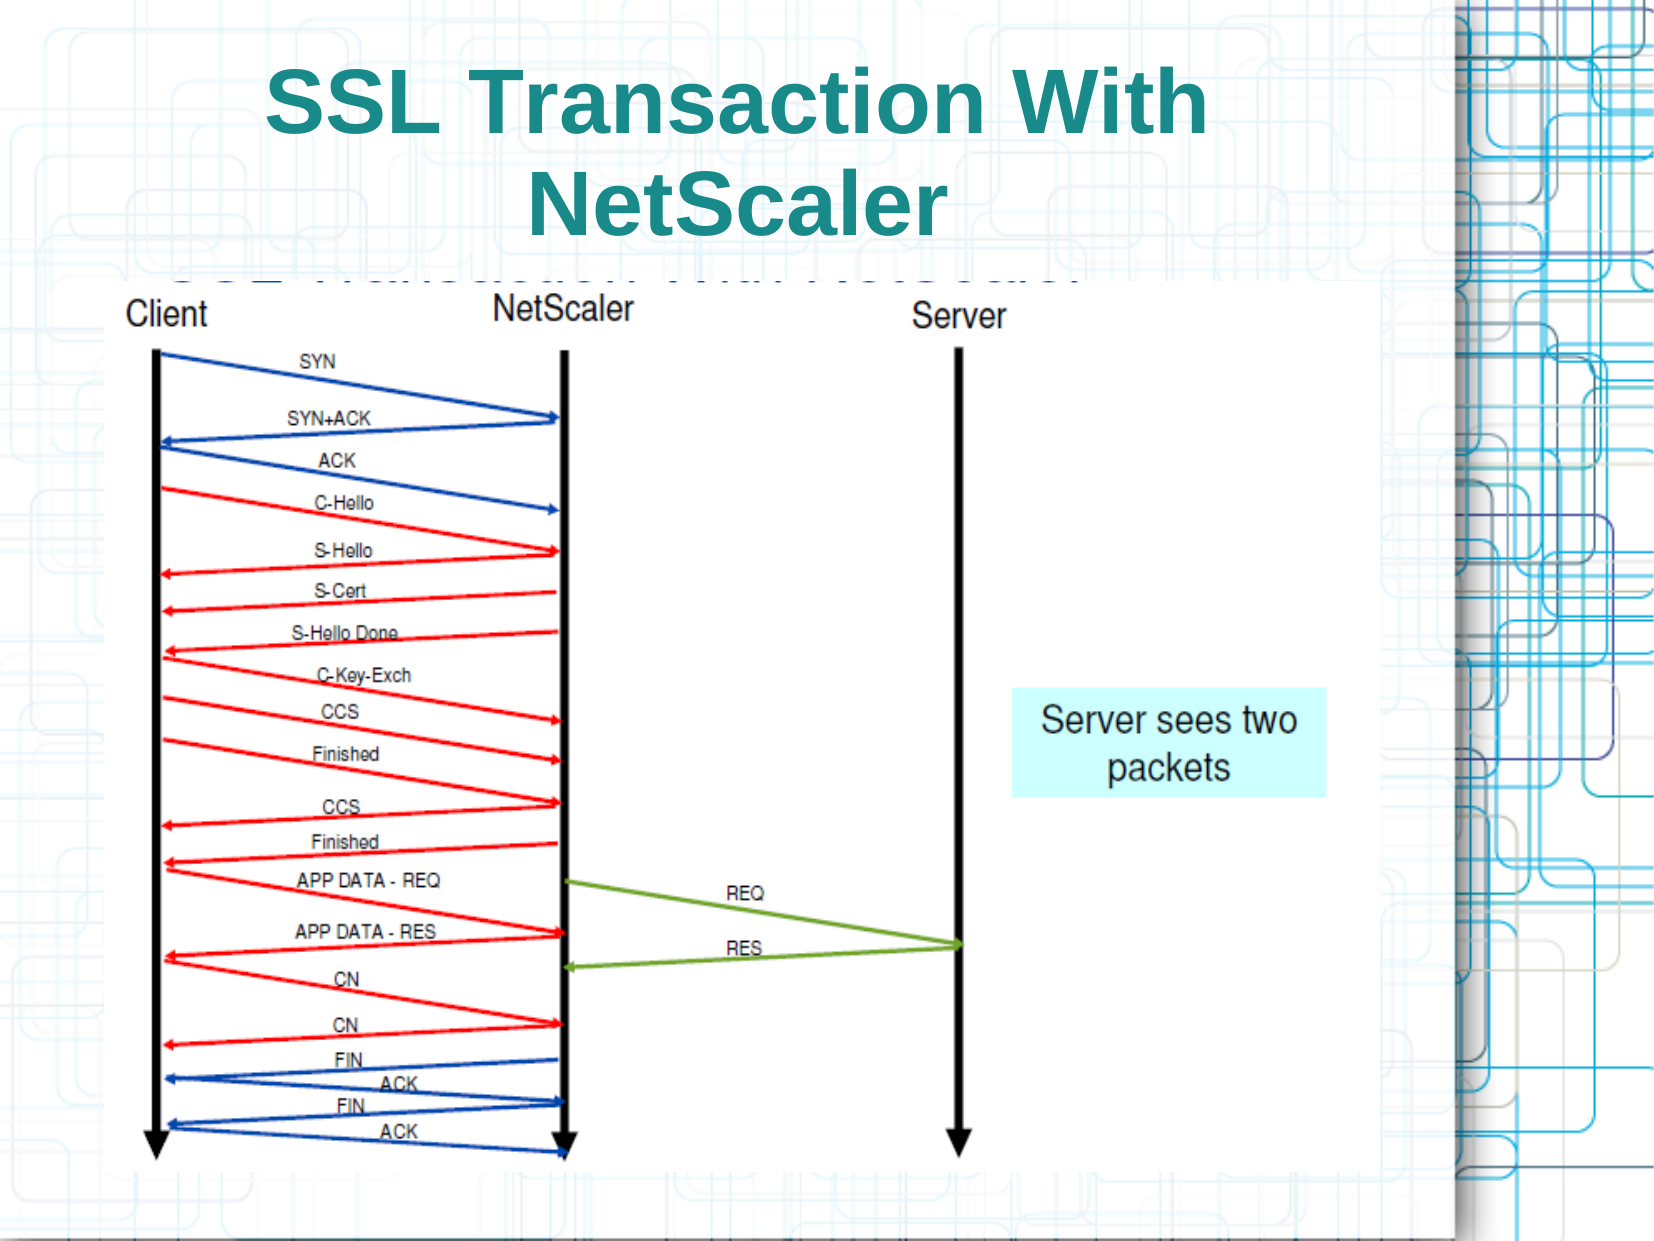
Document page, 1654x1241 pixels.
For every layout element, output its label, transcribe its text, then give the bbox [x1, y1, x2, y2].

title SSL Transaction With NetScaler [59, 49, 1418, 257]
picture [0, 0, 1654, 1241]
